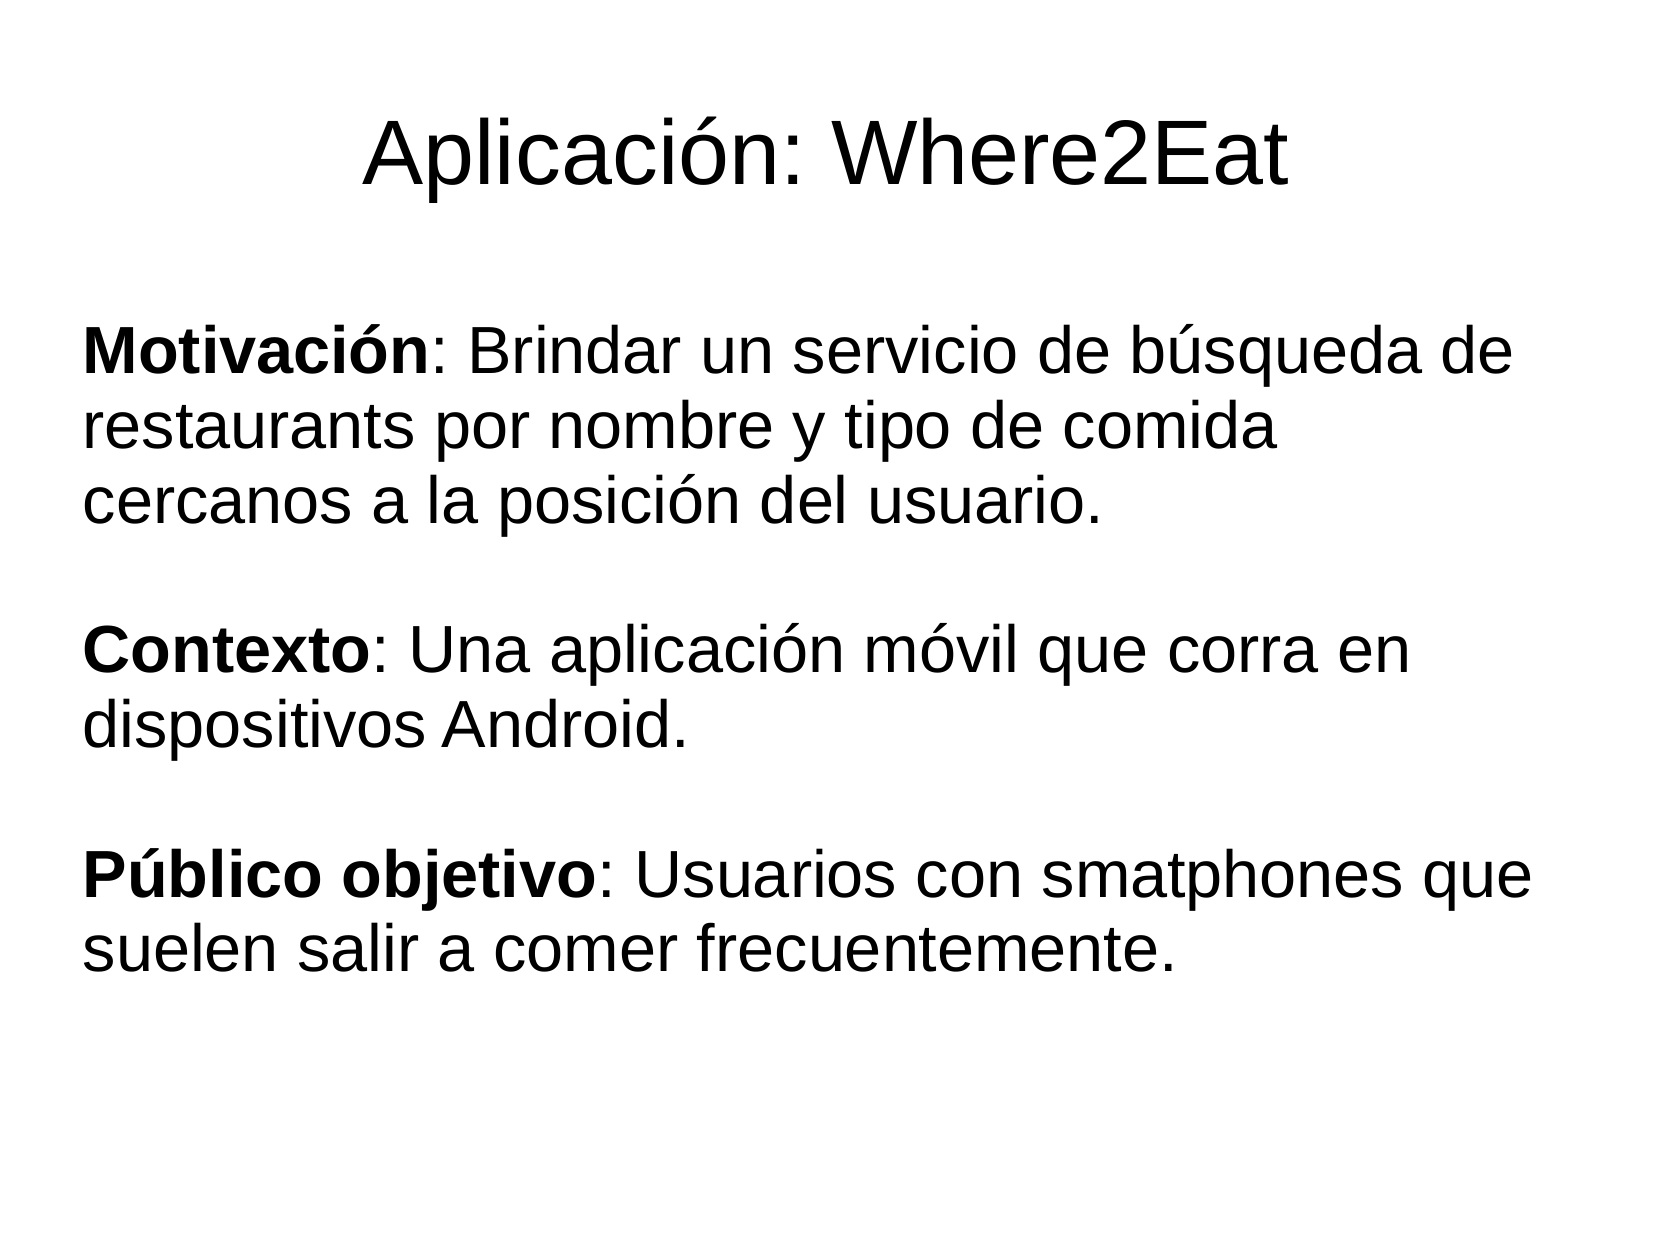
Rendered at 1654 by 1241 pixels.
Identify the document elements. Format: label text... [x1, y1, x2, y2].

title Aplicación: Where2Eat [82, 49, 1571, 257]
subtitle Motivación: Brindar un servicio de búsqueda de restaurants por nombre y tipo de comida cercanos a la posición del usuario. Contexto: Una aplicación móvil que corra en dispositivos Android. Público objetivo: Usuarios con smatphones que suelen salir a comer frecuentemente. [82, 290, 1538, 1010]
